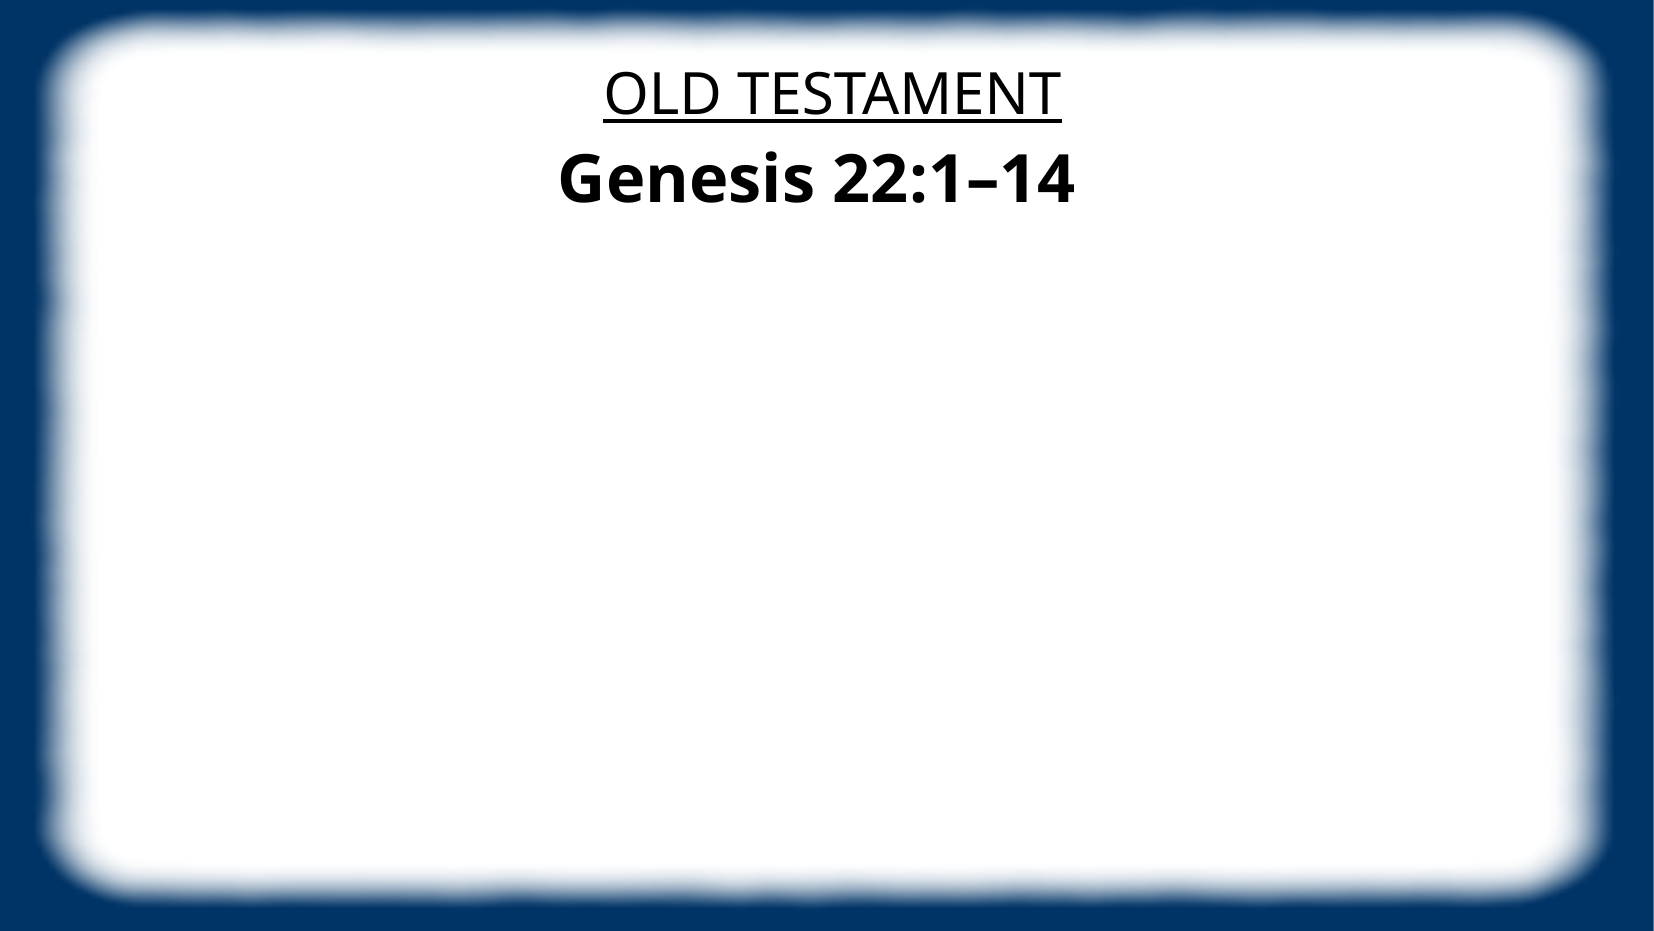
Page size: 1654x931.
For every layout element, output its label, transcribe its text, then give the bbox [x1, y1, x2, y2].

text_box OLD TESTAMENT Genesis 22:1–14 [75, 45, 1591, 226]
picture [0, 0, 1654, 931]
